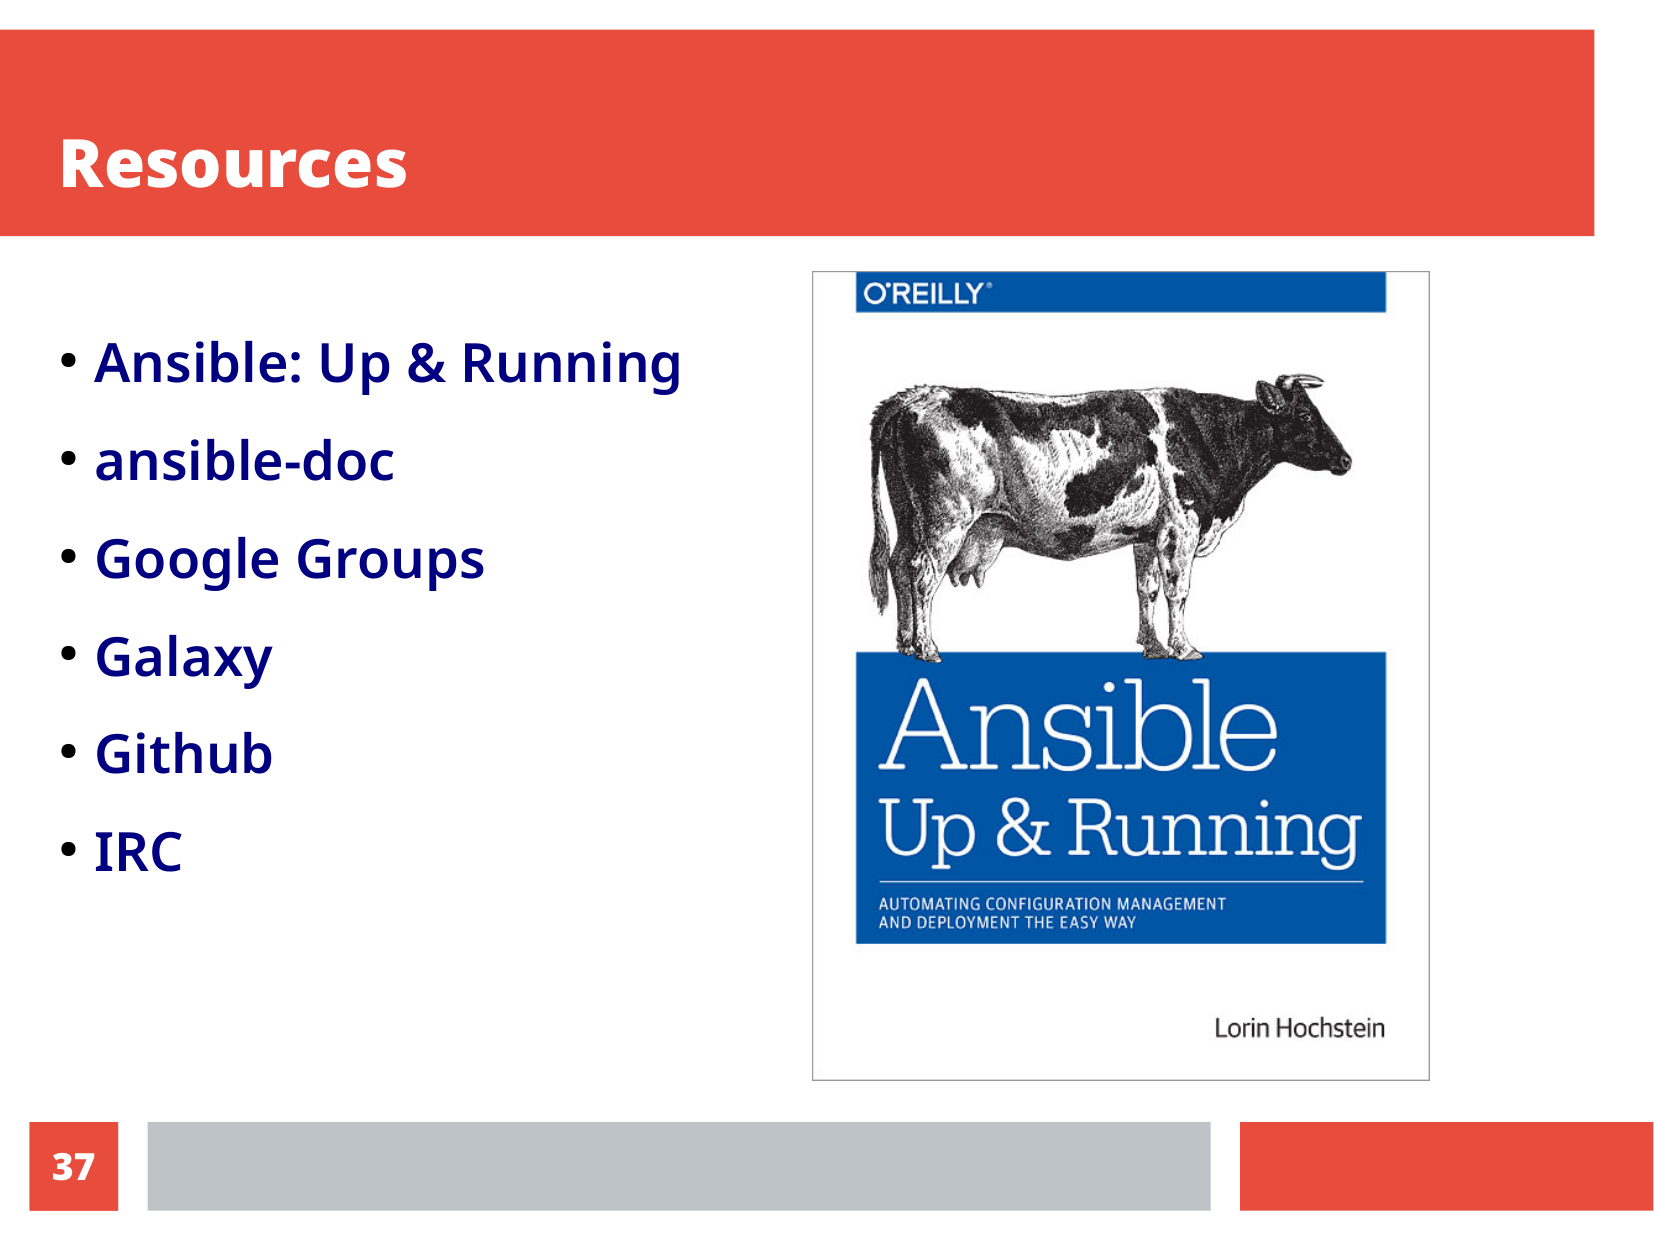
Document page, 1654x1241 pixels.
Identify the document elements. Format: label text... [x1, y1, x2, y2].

list Ansible: Up & Running ansible-doc Google Groups Galaxy Github IRC [59, 324, 1565, 1093]
title Resources [59, 59, 1595, 207]
picture [812, 271, 1430, 1081]
